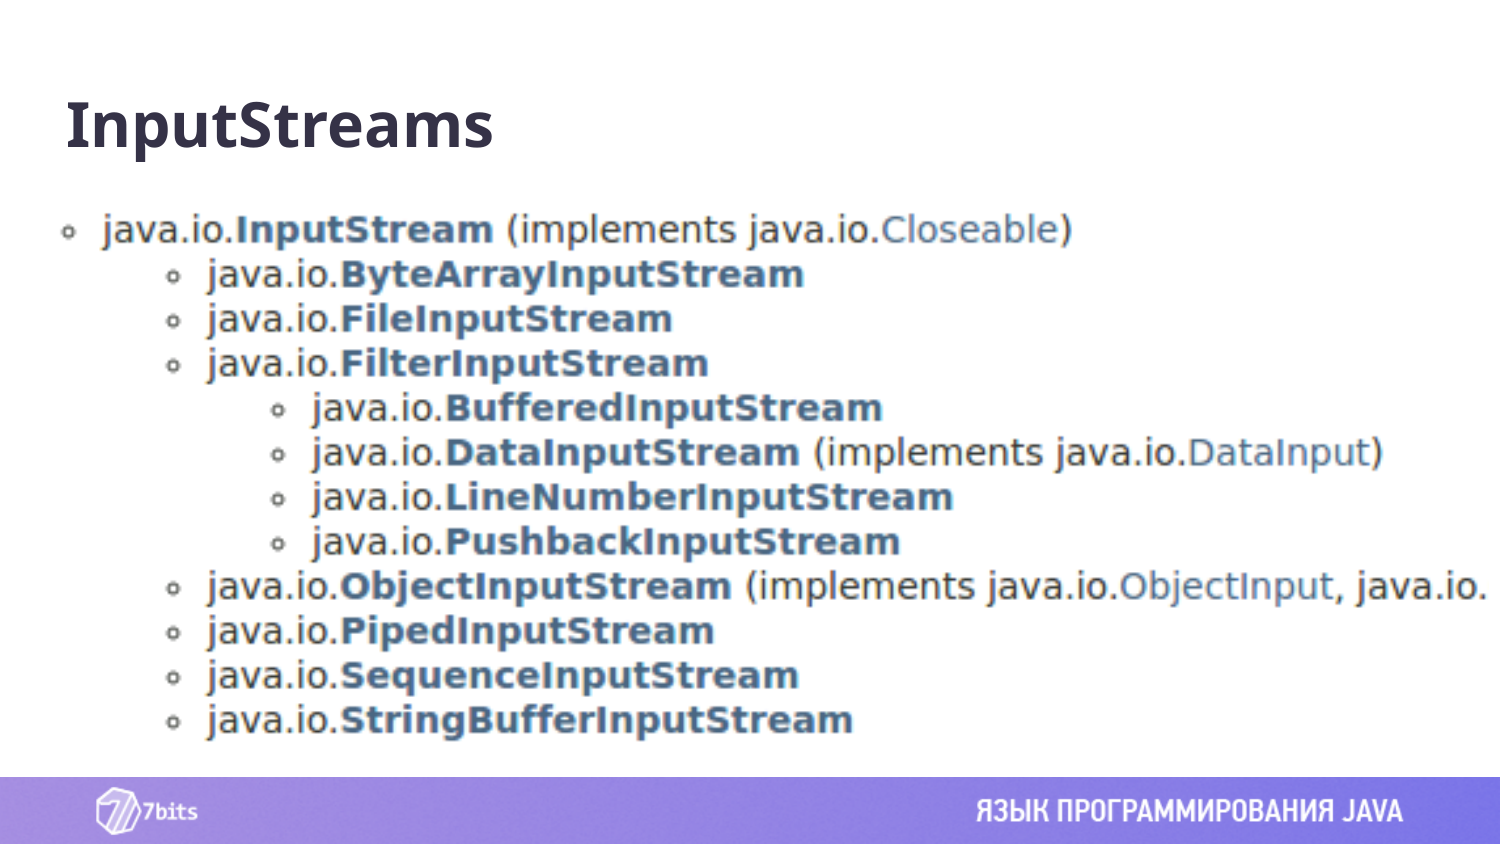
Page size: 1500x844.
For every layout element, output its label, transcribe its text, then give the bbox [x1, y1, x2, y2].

picture [0, 777, 1500, 844]
title InputStreams [51, 69, 1449, 164]
picture [51, 212, 1489, 747]
